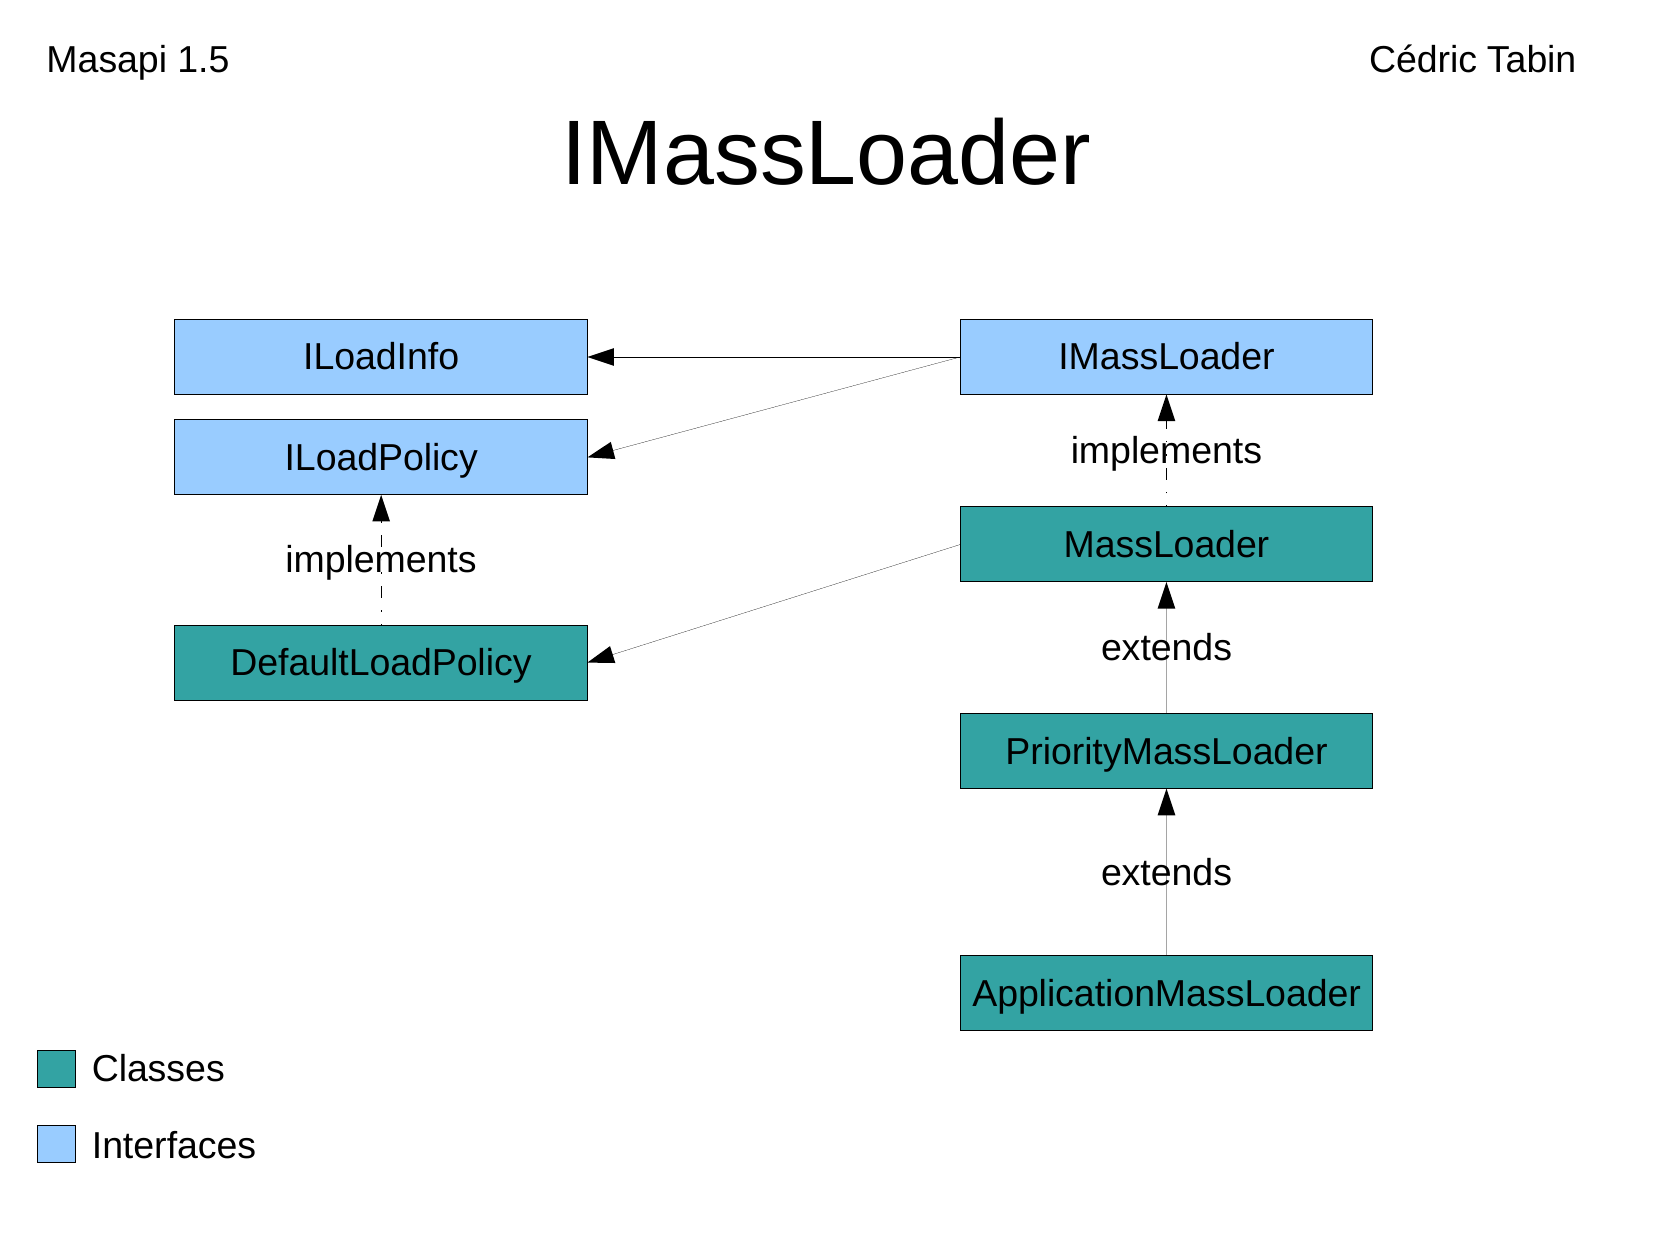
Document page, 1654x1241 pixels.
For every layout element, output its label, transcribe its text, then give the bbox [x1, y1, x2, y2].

text_box DefaultLoadPolicy [174, 625, 588, 701]
text_box Classes [77, 1040, 528, 1098]
text_box MassLoader [960, 506, 1373, 582]
text_box ILoadPolicy [174, 419, 588, 495]
text_box Interfaces [77, 1117, 528, 1174]
title IMassLoader [82, 56, 1571, 250]
text_box [37, 1050, 76, 1088]
text_box ApplicationMassLoader [960, 955, 1373, 1031]
text_box PriorityMassLoader [960, 713, 1373, 789]
text_box ILoadInfo [174, 319, 588, 395]
text_box [37, 1125, 76, 1163]
text_box IMassLoader [960, 319, 1373, 395]
